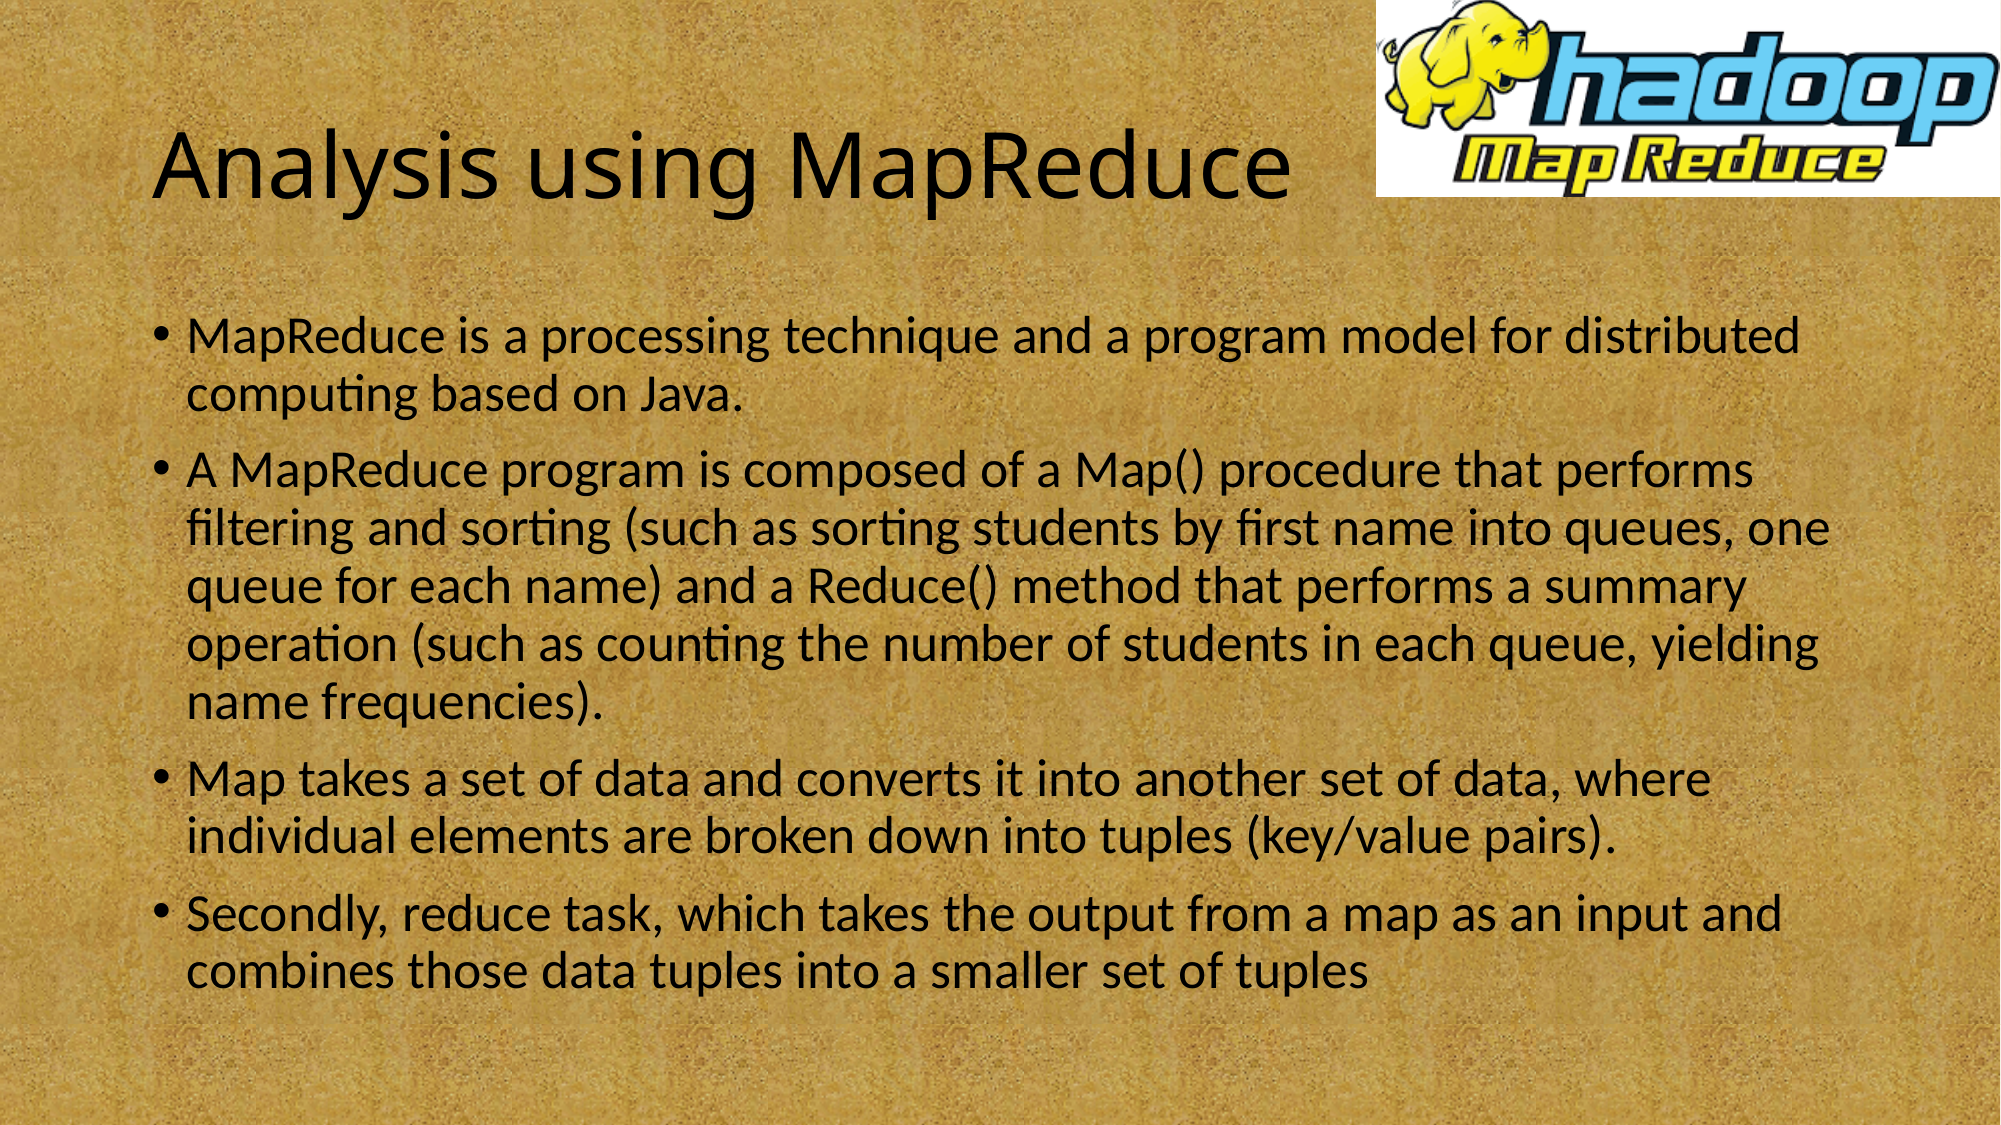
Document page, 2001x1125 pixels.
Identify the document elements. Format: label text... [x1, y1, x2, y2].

title Analysis using MapReduce [137, 59, 1863, 278]
picture [0, 0, 2001, 1125]
list MapReduce is a processing technique and a program model for distributed computing based on Java. A MapReduce program is composed of a Map() procedure that performs filtering and sorting (such as sorting students by first name into queues, one queue for each name) and a Reduce() method that performs a summary operation (such as counting the number of students in each queue, yielding name frequencies). Map takes a set of data and converts it into another set of data, where individual elements are broken down into tuples (key/value pairs). Secondly, reduce task, which takes the output from a map as an input and combines those data tuples into a smaller set of tuples [137, 299, 1863, 1014]
